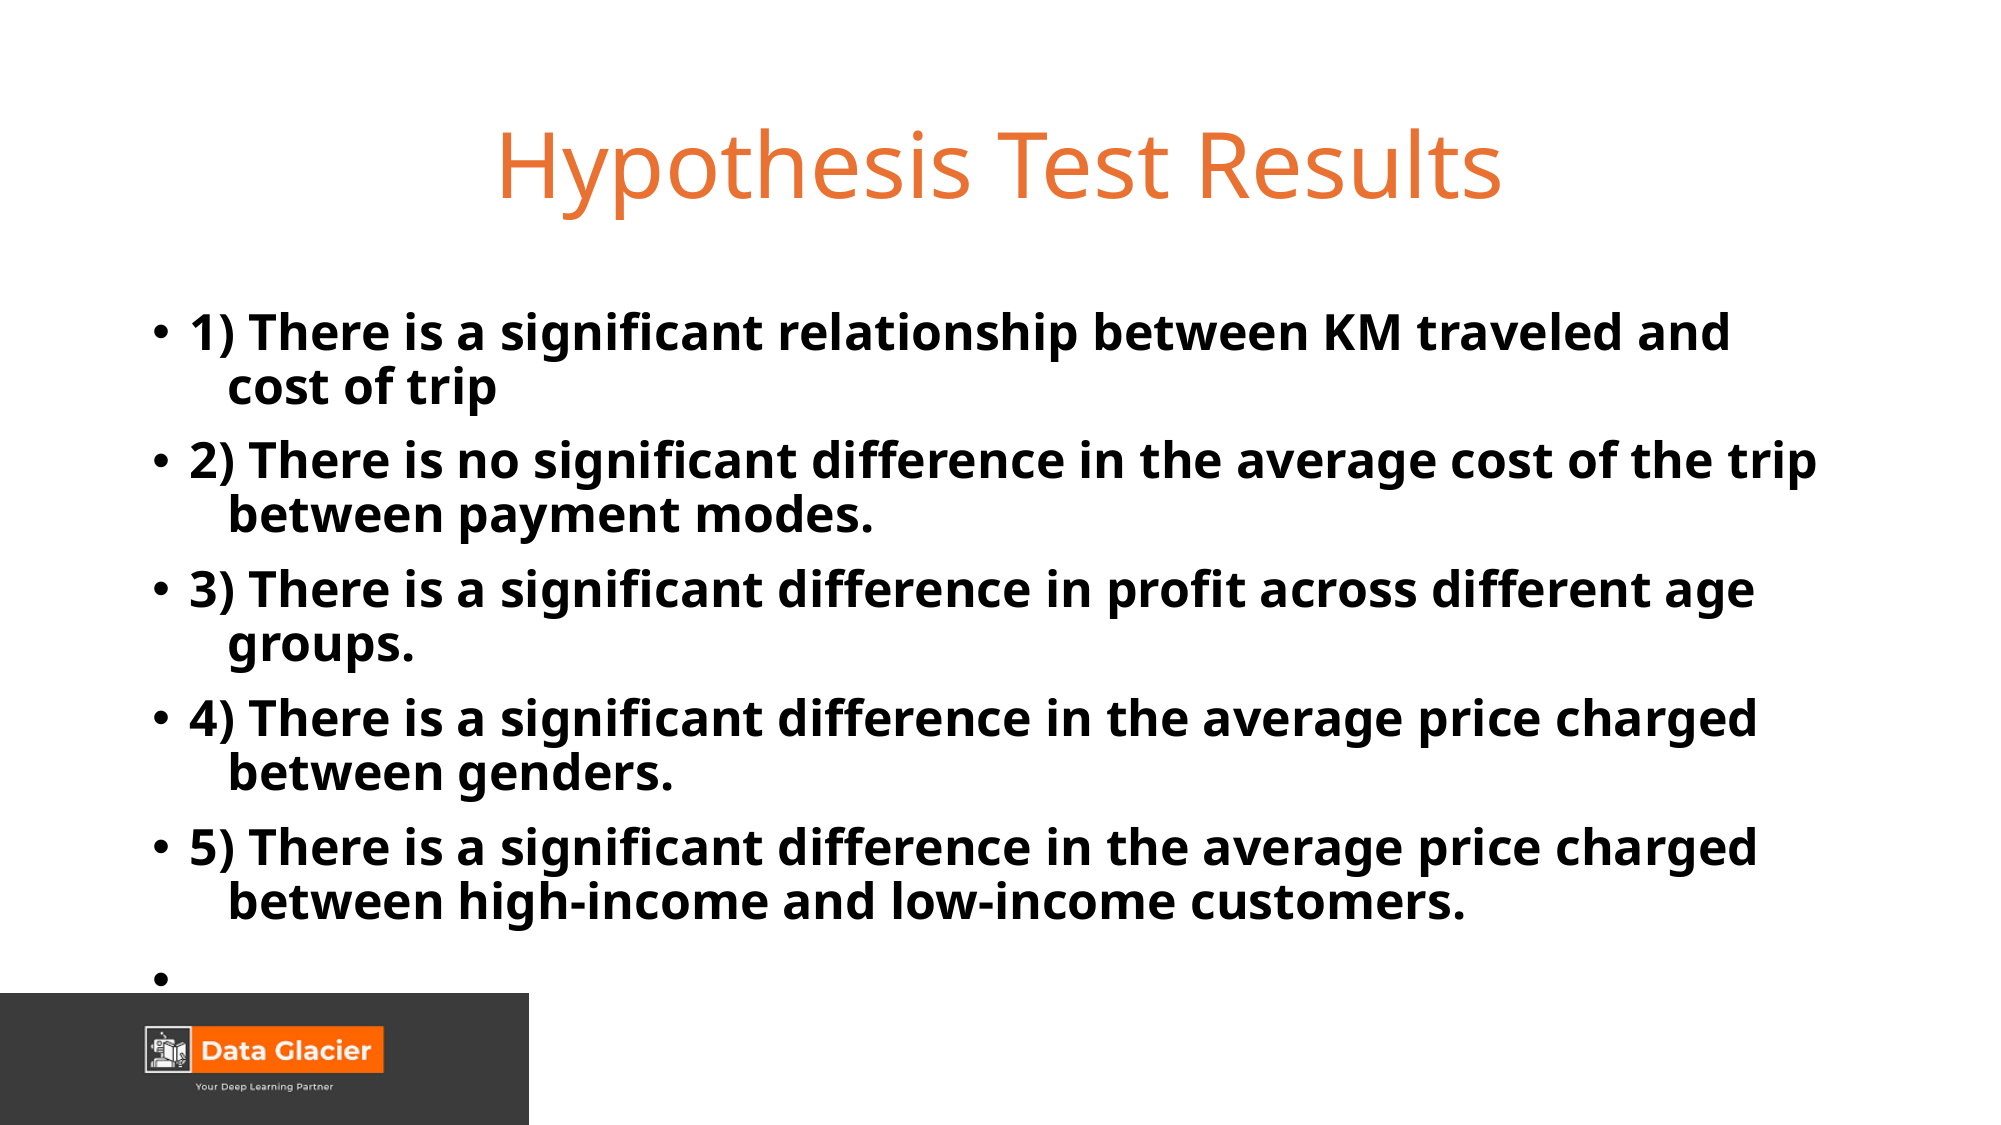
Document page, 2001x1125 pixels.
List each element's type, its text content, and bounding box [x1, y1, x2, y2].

list 1) There is a significant relationship between KM traveled and cost of trip 2) There is no significant difference in the average cost of the trip between payment modes. 3) There is a significant difference in profit across different age groups. 4) There is a significant difference in the average price charged between genders. 5) There is a significant difference in the average price charged between high-income and low-income customers. [137, 299, 1863, 1014]
title Hypothesis Test Results [137, 59, 1863, 278]
picture [0, 993, 529, 1125]
